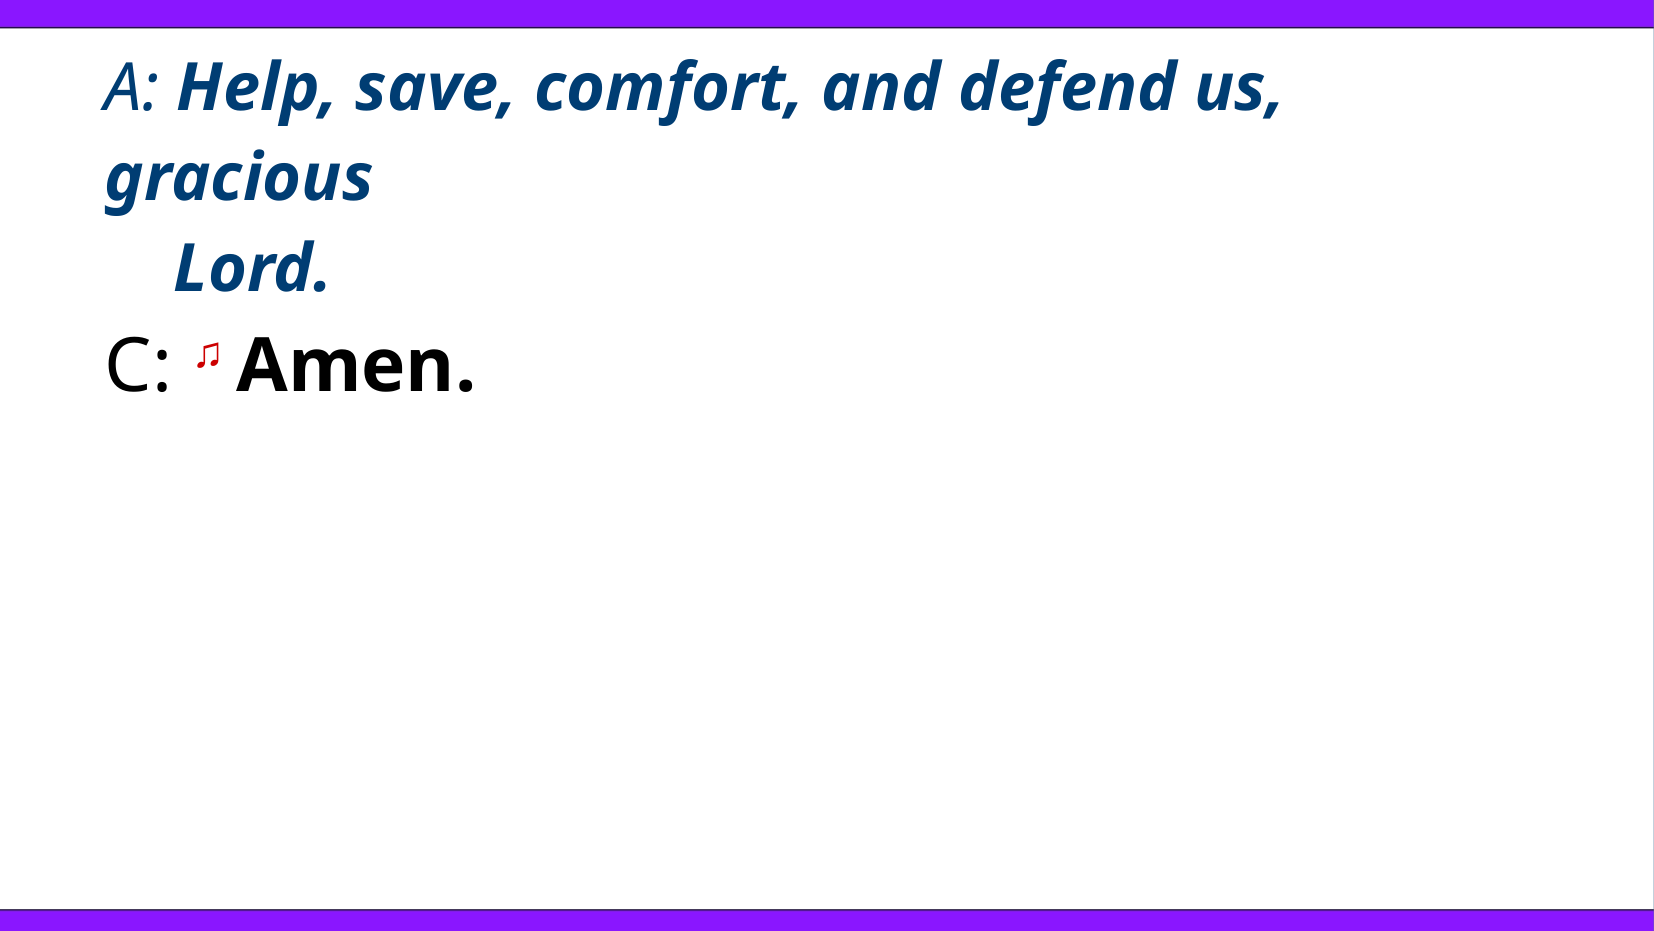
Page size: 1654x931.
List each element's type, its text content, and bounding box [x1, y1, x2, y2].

text_box A: Help, save, comfort, and defend us, gracious Lord. C: ♫ Amen. [90, 31, 1561, 346]
picture [0, 0, 1654, 931]
